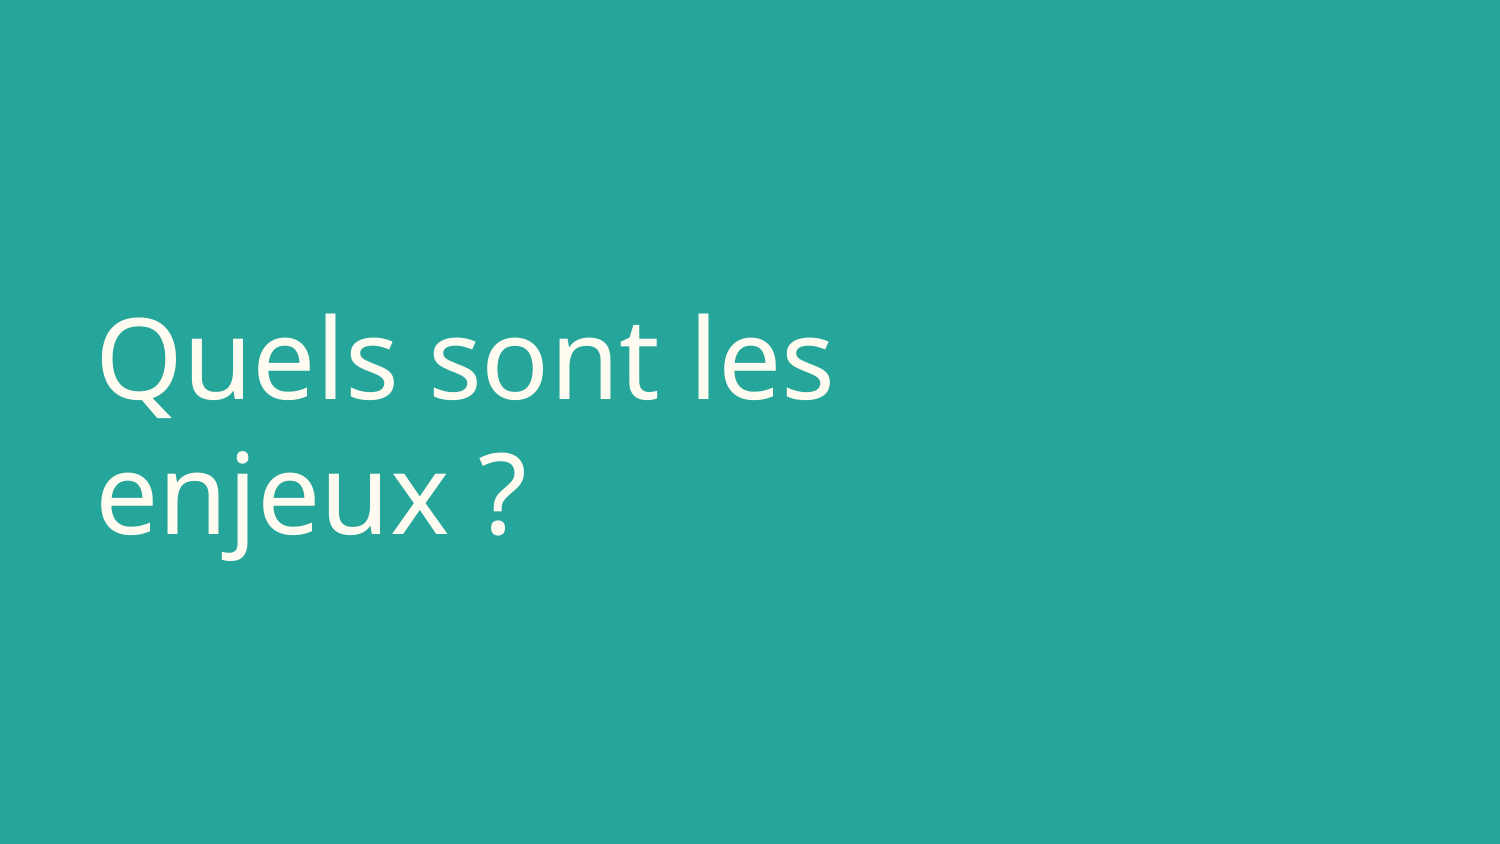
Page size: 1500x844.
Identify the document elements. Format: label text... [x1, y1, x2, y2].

title Quels sont les enjeux ? [80, 86, 1039, 758]
